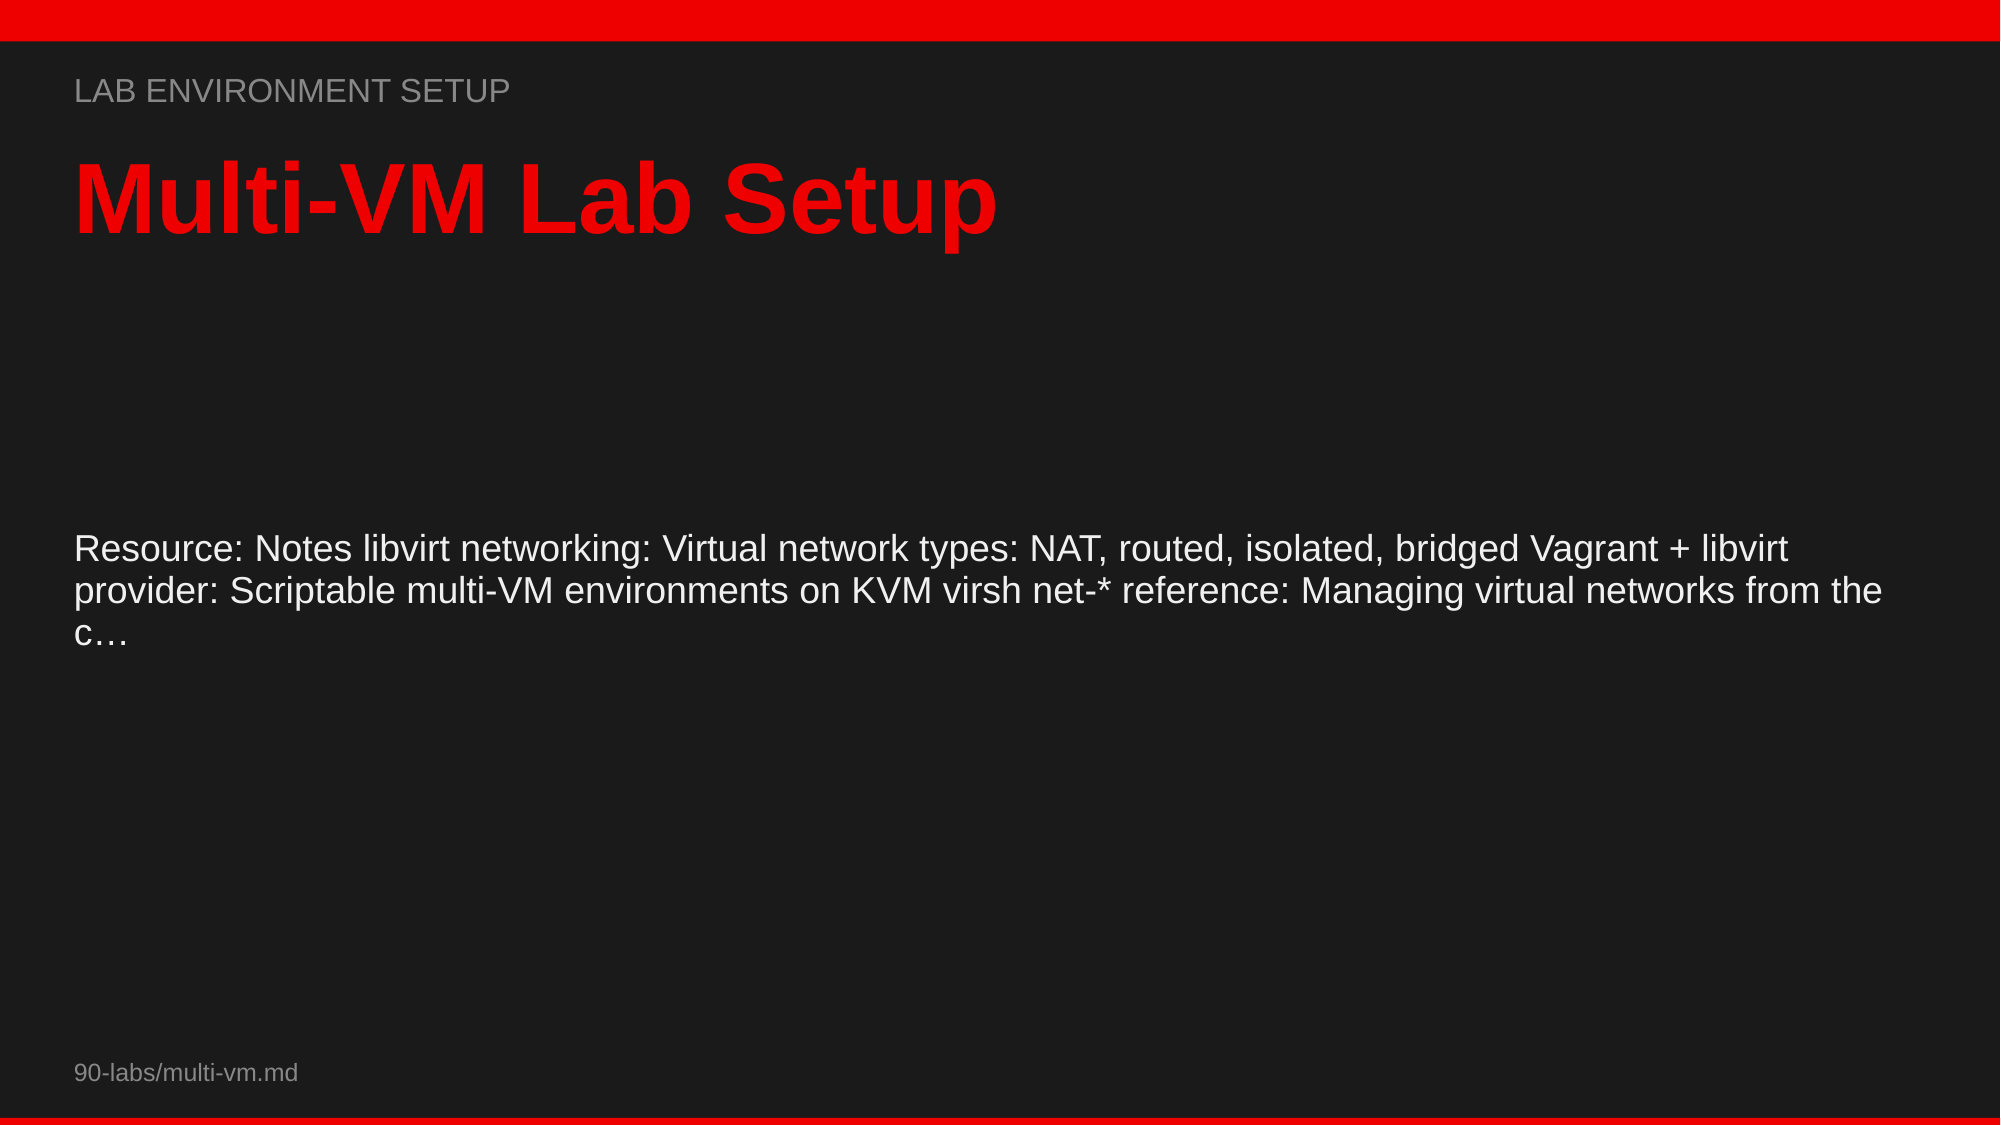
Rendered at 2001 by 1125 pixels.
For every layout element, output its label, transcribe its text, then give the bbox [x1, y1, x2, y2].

text_box 90-labs/multi-vm.md [59, 1051, 1942, 1093]
text_box Resource: Notes libvirt networking: Virtual network types: NAT, routed, isolated, bridged Vagrant + libvirt provider: Scriptable multi-VM environments on KVM virsh net-* reference: Managing virtual networks from the c… [59, 519, 1942, 727]
text_box Multi-VM Lab Setup [59, 135, 1942, 461]
text_box LAB ENVIRONMENT SETUP [59, 64, 1942, 119]
text_box [0, 1117, 2001, 1125]
text_box [0, 0, 2001, 42]
